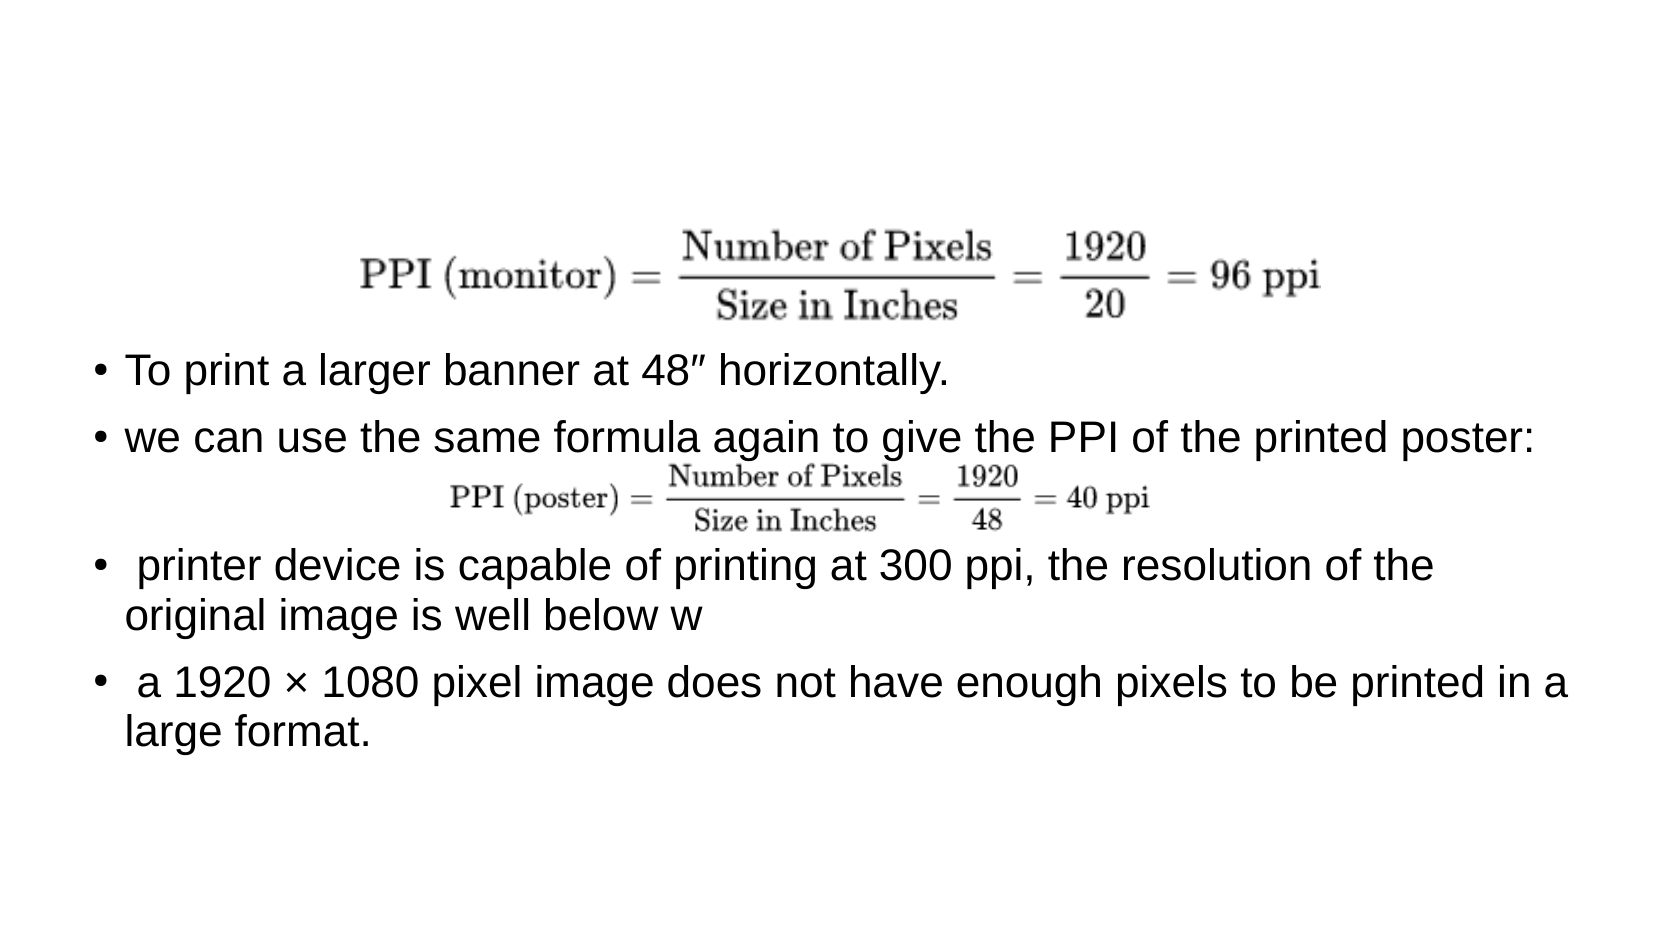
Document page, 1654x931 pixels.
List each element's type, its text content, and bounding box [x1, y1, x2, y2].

picture [450, 460, 1150, 535]
list To print a larger banner at 48″ horizontally. we can use the same formula again to give the PPI of the printed poster: printer device is capable of printing at 300 ppi, the resolution of the original image is well below w a 1920 × 1080 pixel image does not have enough pixels to be printed in a large format. [82, 217, 1571, 758]
picture [360, 225, 1321, 325]
